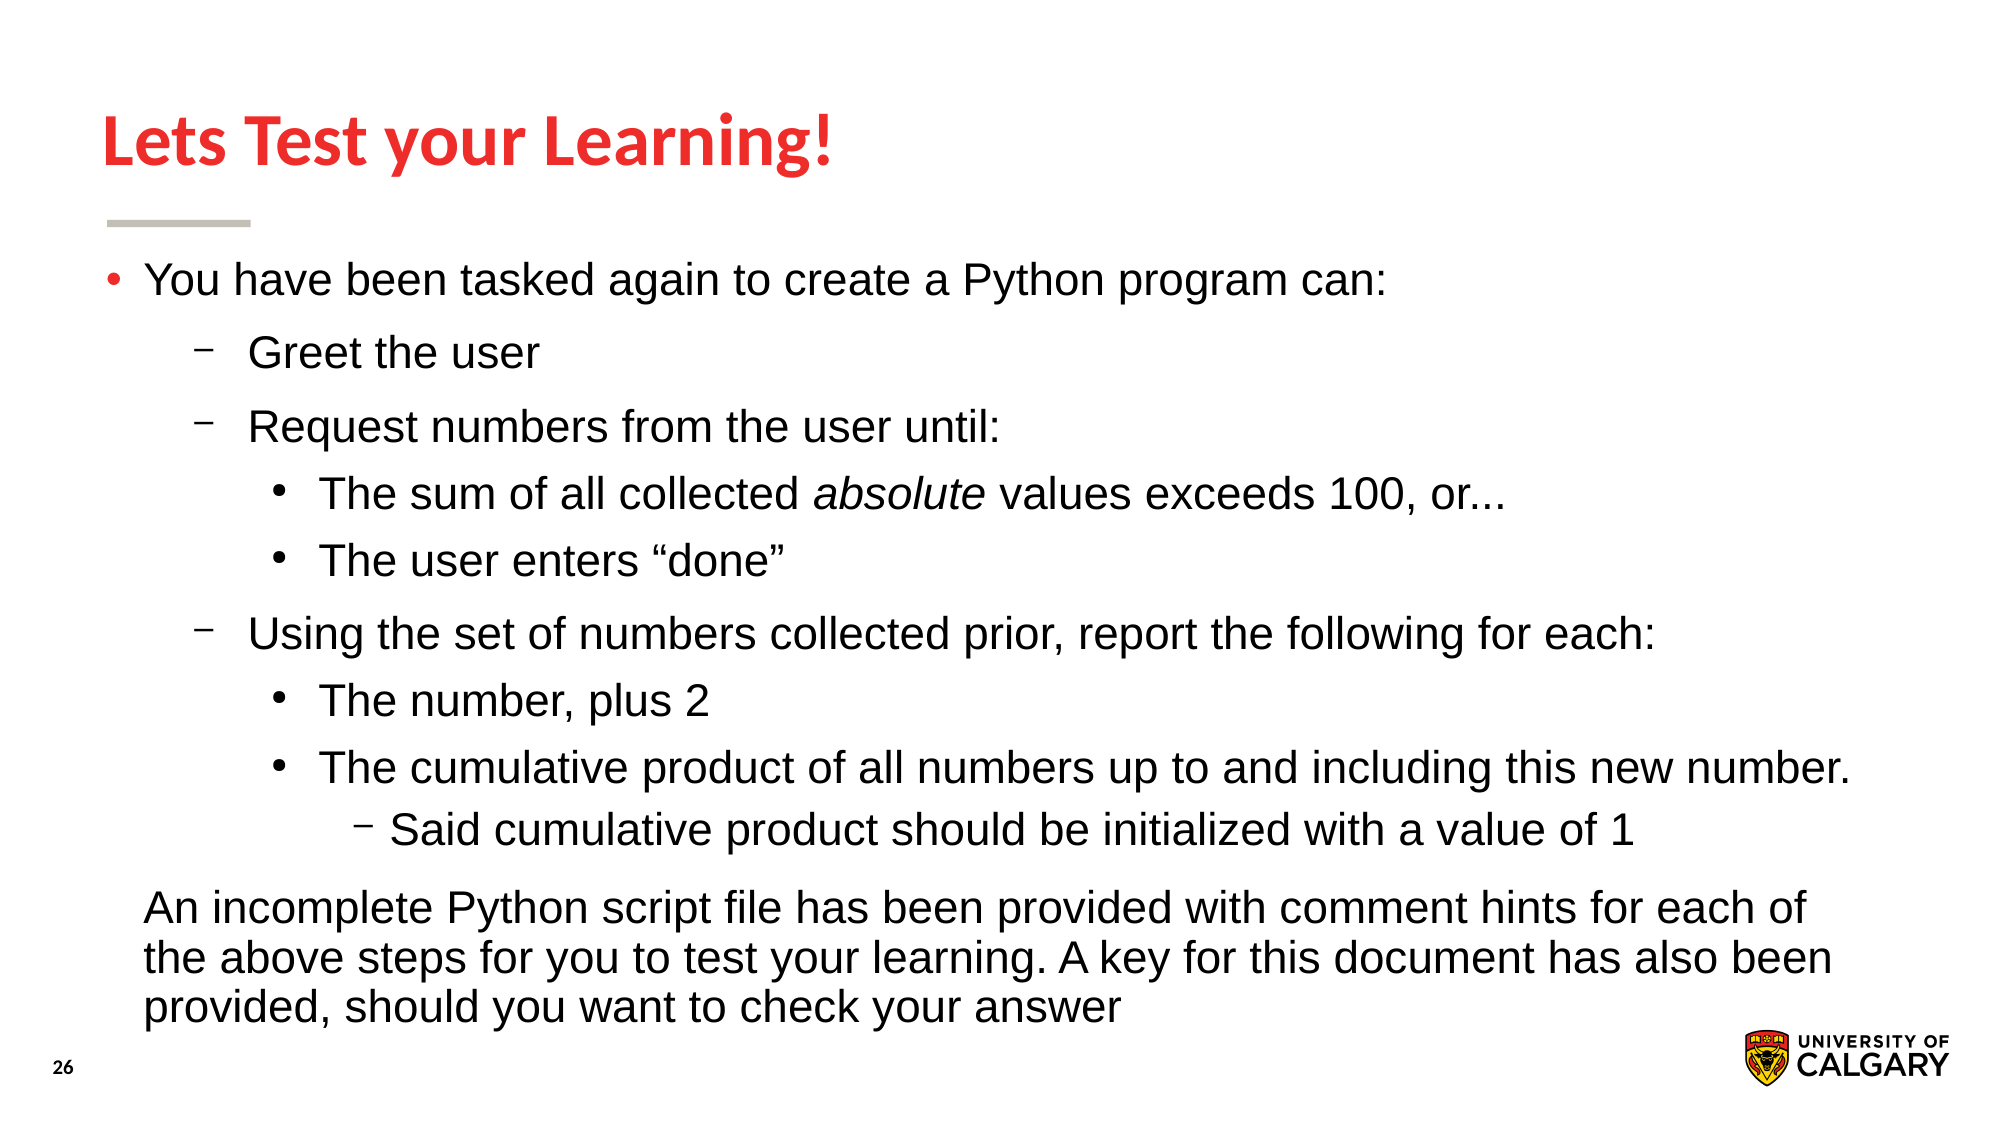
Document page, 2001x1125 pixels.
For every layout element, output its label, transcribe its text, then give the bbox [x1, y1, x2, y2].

list You have been tasked again to create a Python program can: Greet the user Request numbers from the user until: The sum of all collected absolute values exceeds 100, or... The user enters “done” Using the set of numbers collected prior, report the following for each: The number, plus 2 The cumulative product of all numbers up to and including this new number. Said cumulative product should be initialized with a value of 1 An incomplete Python script file has been provided with comment hints for each of the above steps for you to test your learning. A key for this document has also been provided, should you want to check your answer [91, 249, 1892, 959]
picture [1722, 1012, 1972, 1099]
title Lets Test your Learning! [87, 60, 1774, 222]
